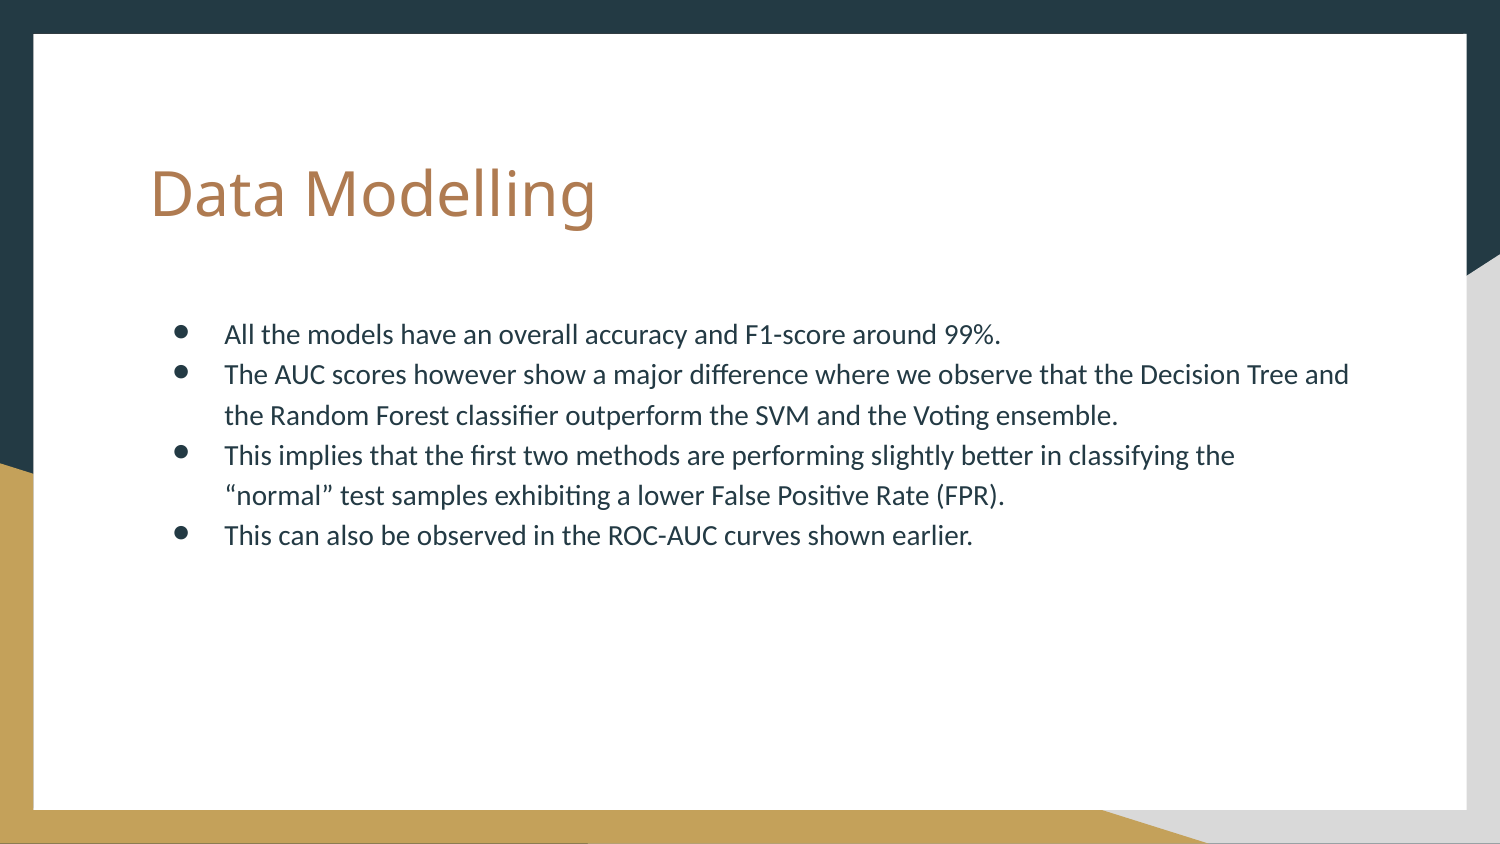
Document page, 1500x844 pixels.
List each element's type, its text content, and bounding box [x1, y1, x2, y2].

list All the models have an overall accuracy and F1-score around 99%. The AUC scores however show a major difference where we observe that the Decision Tree and the Random Forest classifier outperform the SVM and the Voting ensemble. This implies that the first two methods are performing slightly better in classifying the “normal” test samples exhibiting a lower False Positive Rate (FPR). This can also be observed in the ROC-AUC curves shown earlier. [134, 295, 1366, 697]
title Data Modelling [134, 138, 1366, 295]
